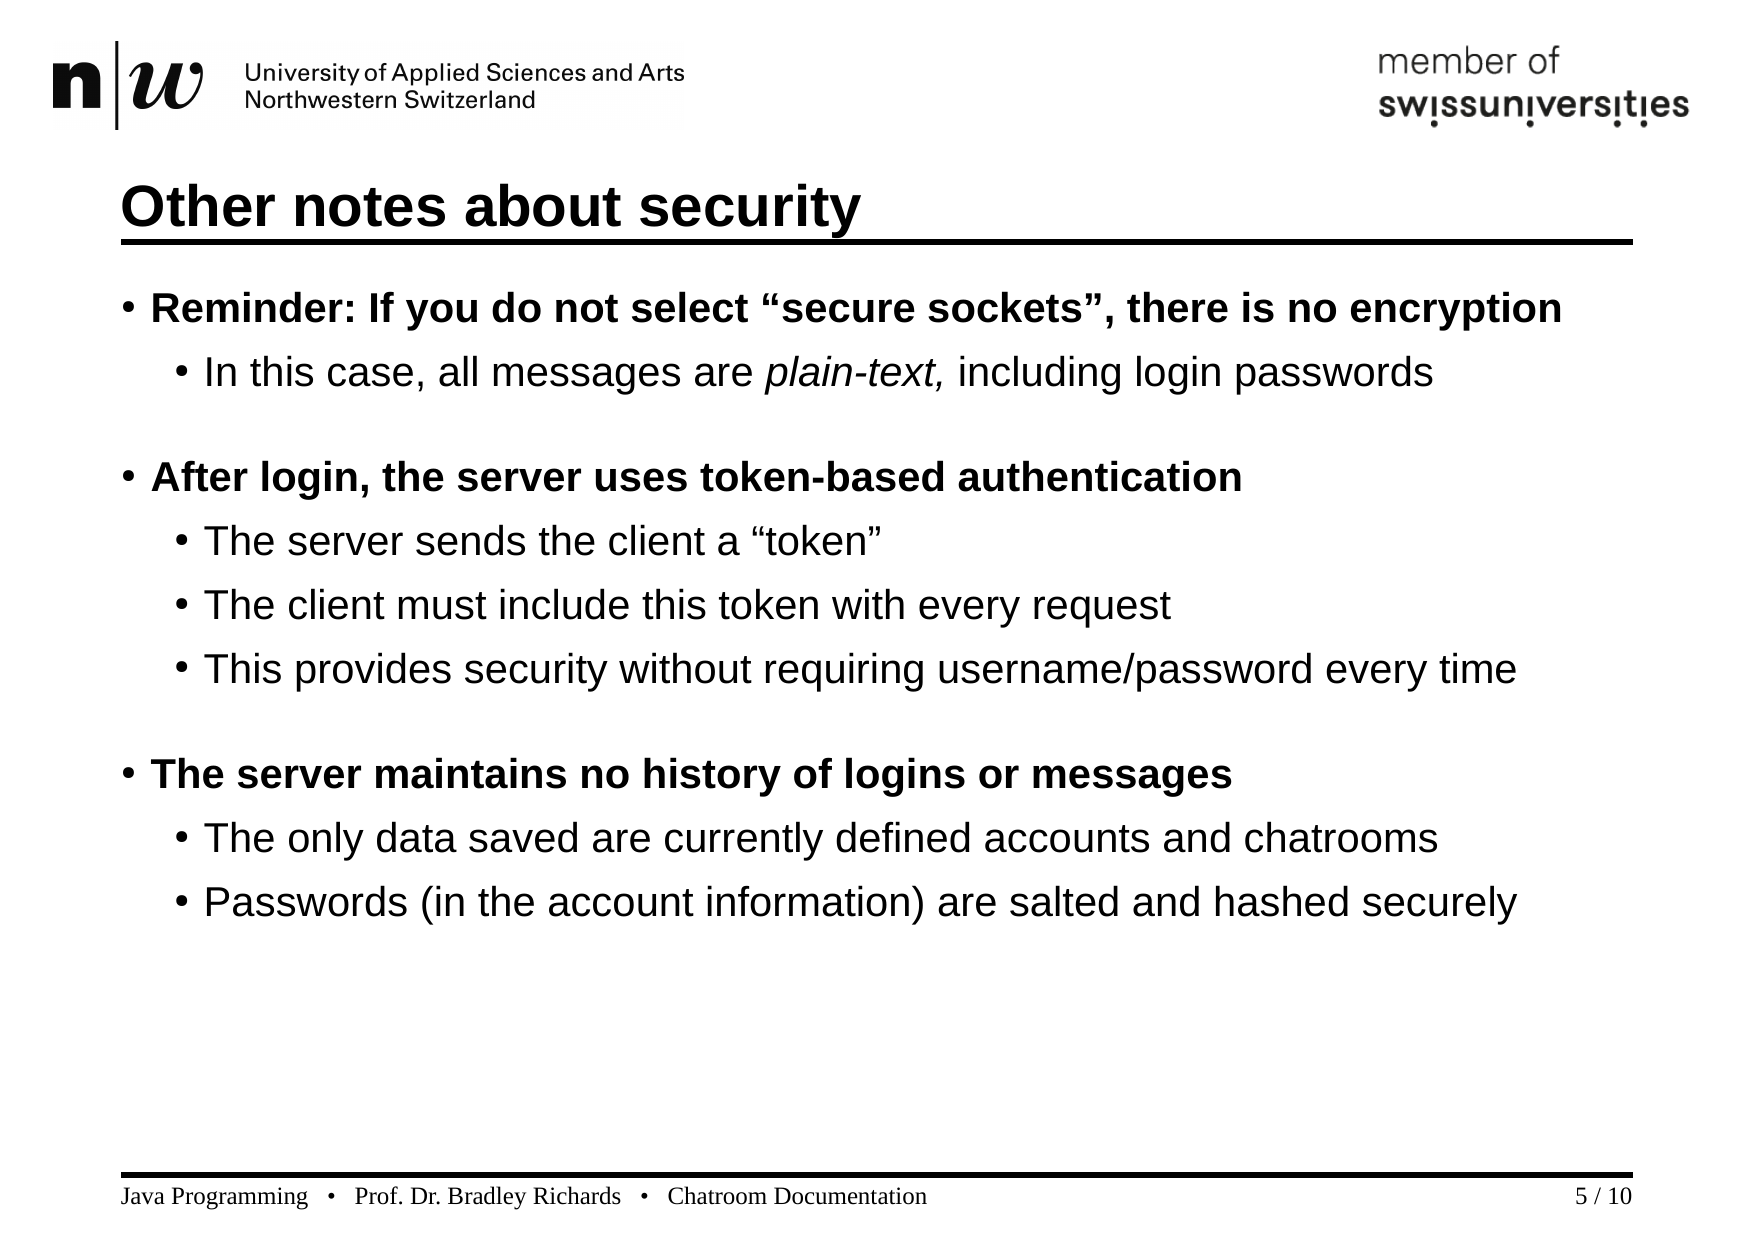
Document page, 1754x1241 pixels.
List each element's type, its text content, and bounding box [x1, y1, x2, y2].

picture [53, 41, 684, 130]
title Other notes about security [120, 173, 1633, 239]
list Reminder: If you do not select “secure sockets”, there is no encryption In this case, all messages are plain-text, including login passwords After login, the server uses token-based authentication The server sends the client a “token” The client must include this token with every request This provides security without requiring username/password every time The server maintains no history of logins or messages The only data saved are currently defined accounts and chatrooms Passwords (in the account information) are salted and hashed securely [121, 277, 1633, 1112]
picture [1376, 41, 1692, 130]
